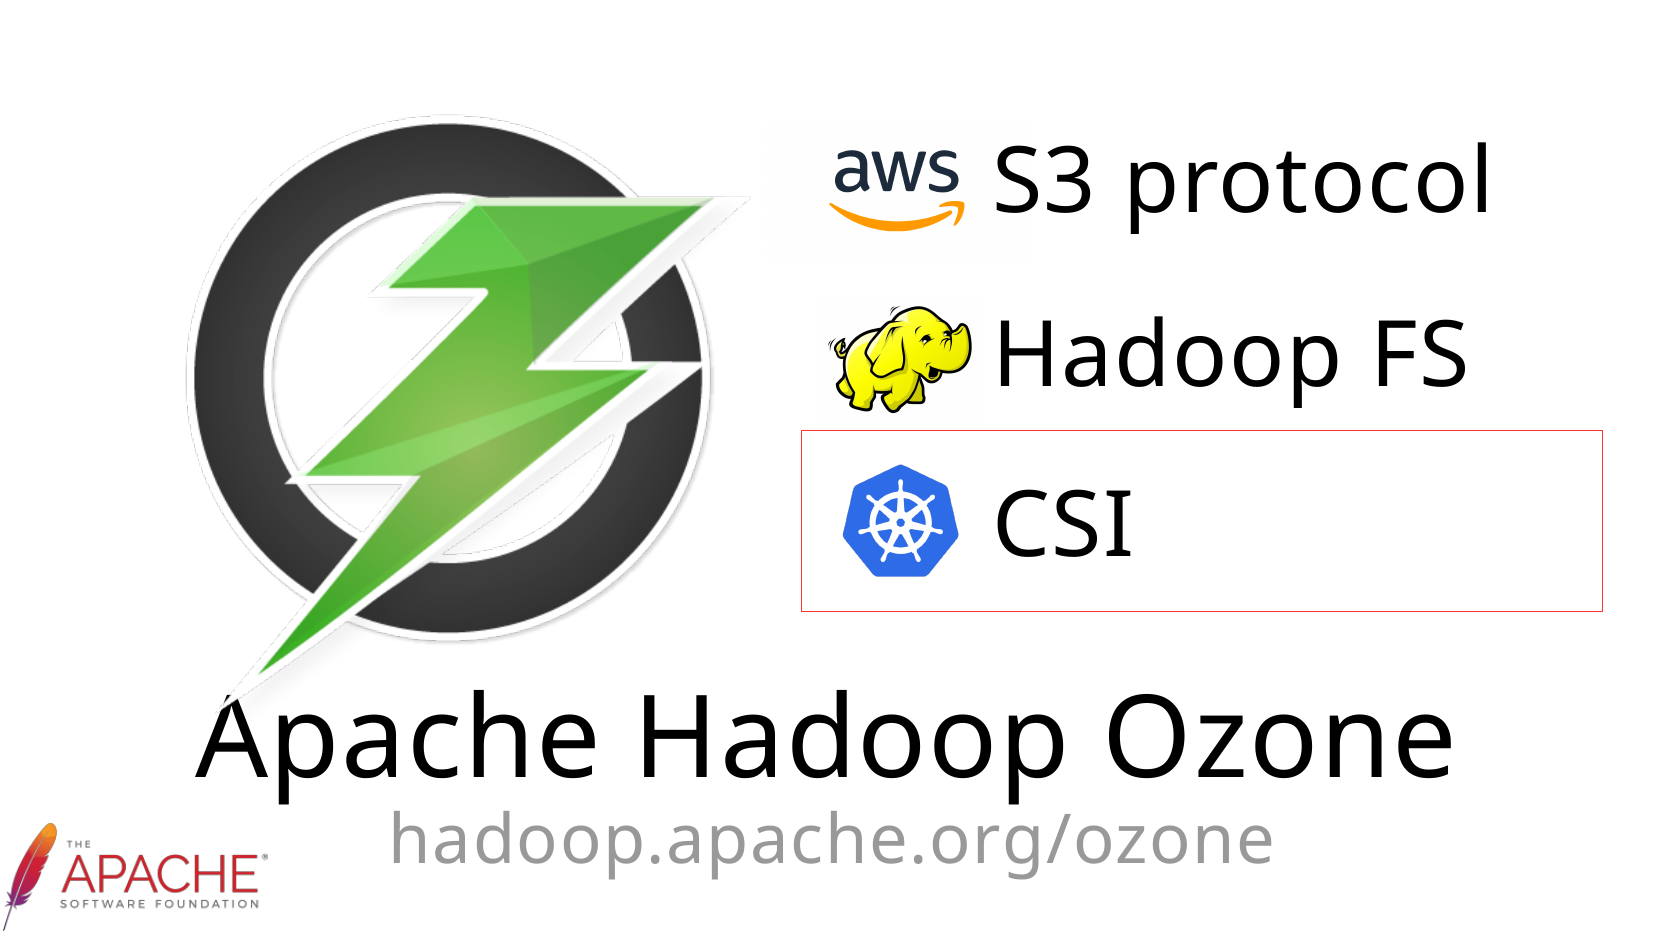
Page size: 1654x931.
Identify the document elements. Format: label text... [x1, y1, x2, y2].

title S3 protocol [992, 120, 1629, 233]
title CSI [992, 465, 1629, 577]
title Hadoop FS [992, 295, 1629, 407]
text_box [801, 430, 1603, 612]
title hadoop.apache.org/ozone [254, 790, 1412, 884]
picture [763, 120, 1031, 262]
picture [178, 104, 759, 721]
picture [839, 459, 962, 582]
picture [3, 823, 268, 931]
title Apache Hadoop Ozone [127, 662, 1527, 803]
picture [814, 295, 986, 425]
